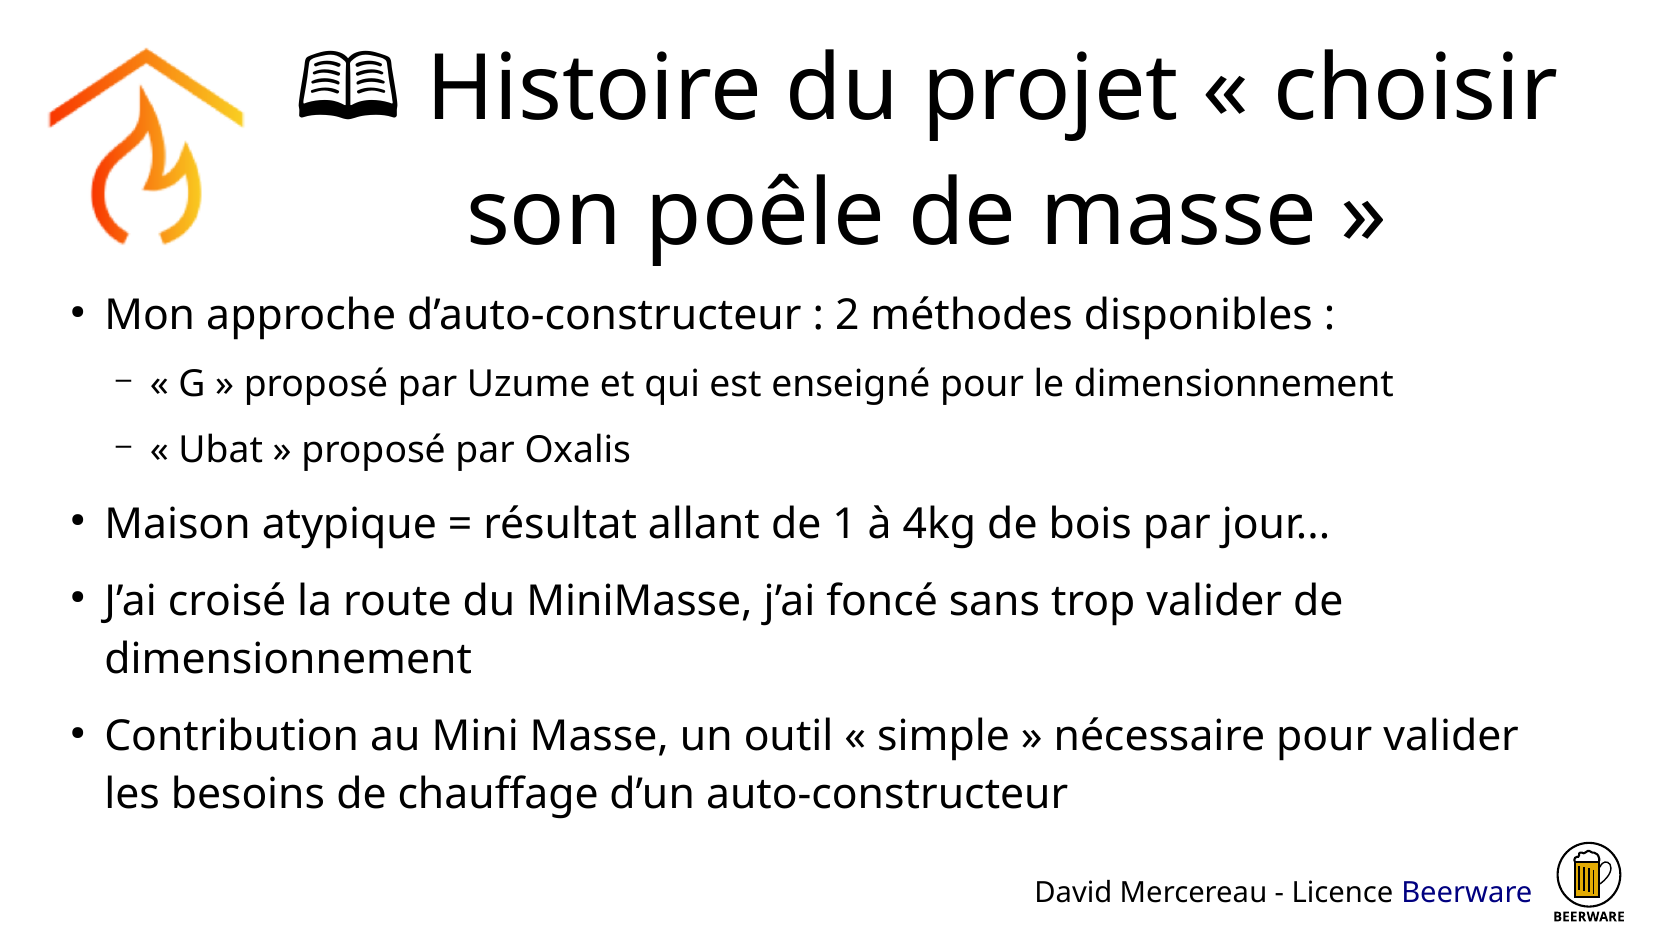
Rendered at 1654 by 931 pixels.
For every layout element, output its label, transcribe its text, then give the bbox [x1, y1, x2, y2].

title 🕮 Histoire du projet « choisir son poêle de masse » [271, 54, 1583, 239]
list Mon approche d’auto-constructeur : 2 méthodes disponibles : « G » proposé par Uzume et qui est enseigné pour le dimensionnement « Ubat » proposé par Oxalis Maison atypique = résultat allant de 1 à 4kg de bois par jour... J’ai croisé la route du MiniMasse, j’ai foncé sans trop valider de dimensionnement Contribution au Mini Masse, un outil « simple » nécessaire pour valider les besoins de chauffage d’un auto-constructeur [59, 283, 1583, 827]
picture [47, 47, 246, 246]
